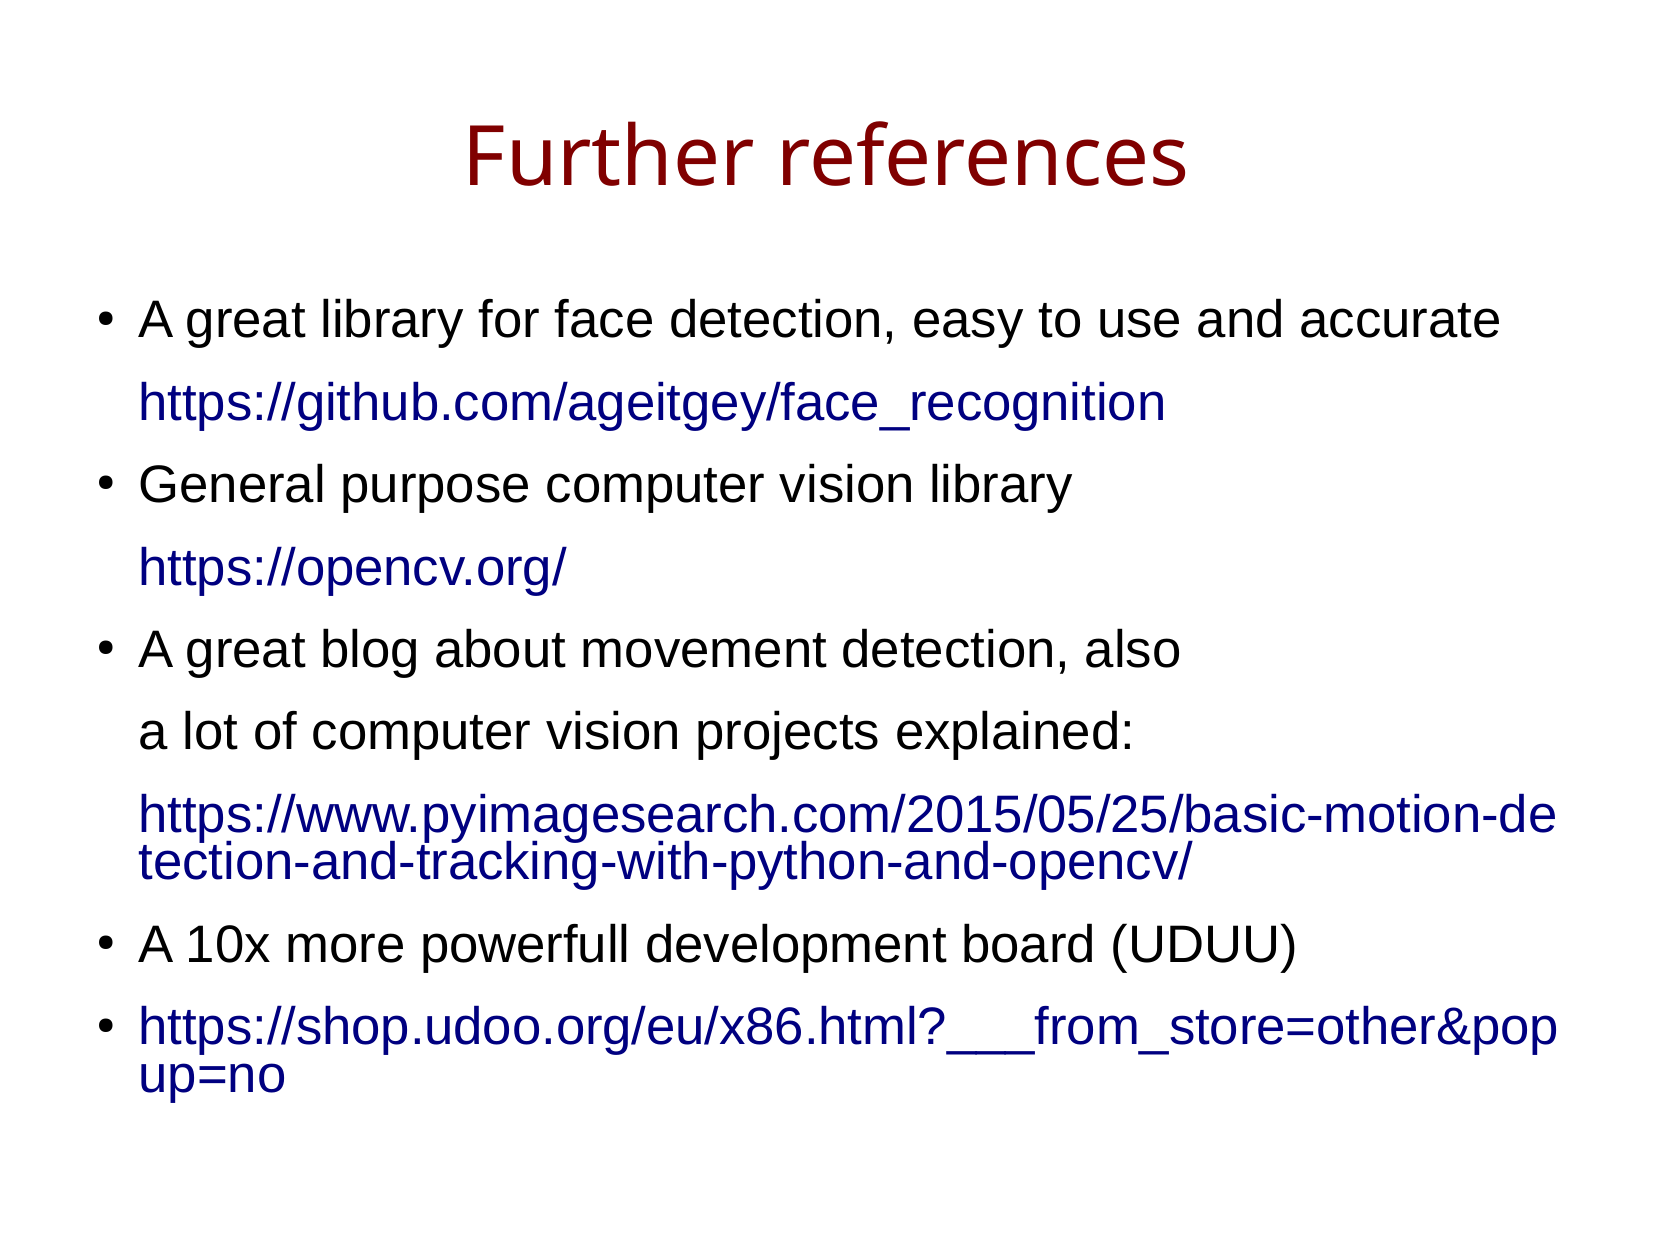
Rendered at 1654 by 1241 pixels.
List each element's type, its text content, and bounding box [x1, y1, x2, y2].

list A great library for face detection, easy to use and accurate https://github.com/ageitgey/face_recognition General purpose computer vision library https://opencv.org/ A great blog about movement detection, also a lot of computer vision projects explained: https://www.pyimagesearch.com/2015/05/25/basic-motion-detection-and-tracking-with-python-and-opencv/ A 10x more powerfull development board (UDUU) https://shop.udoo.org/eu/x86.html?___from_store=other&popup=no [82, 290, 1571, 1010]
title Further references [82, 49, 1571, 257]
